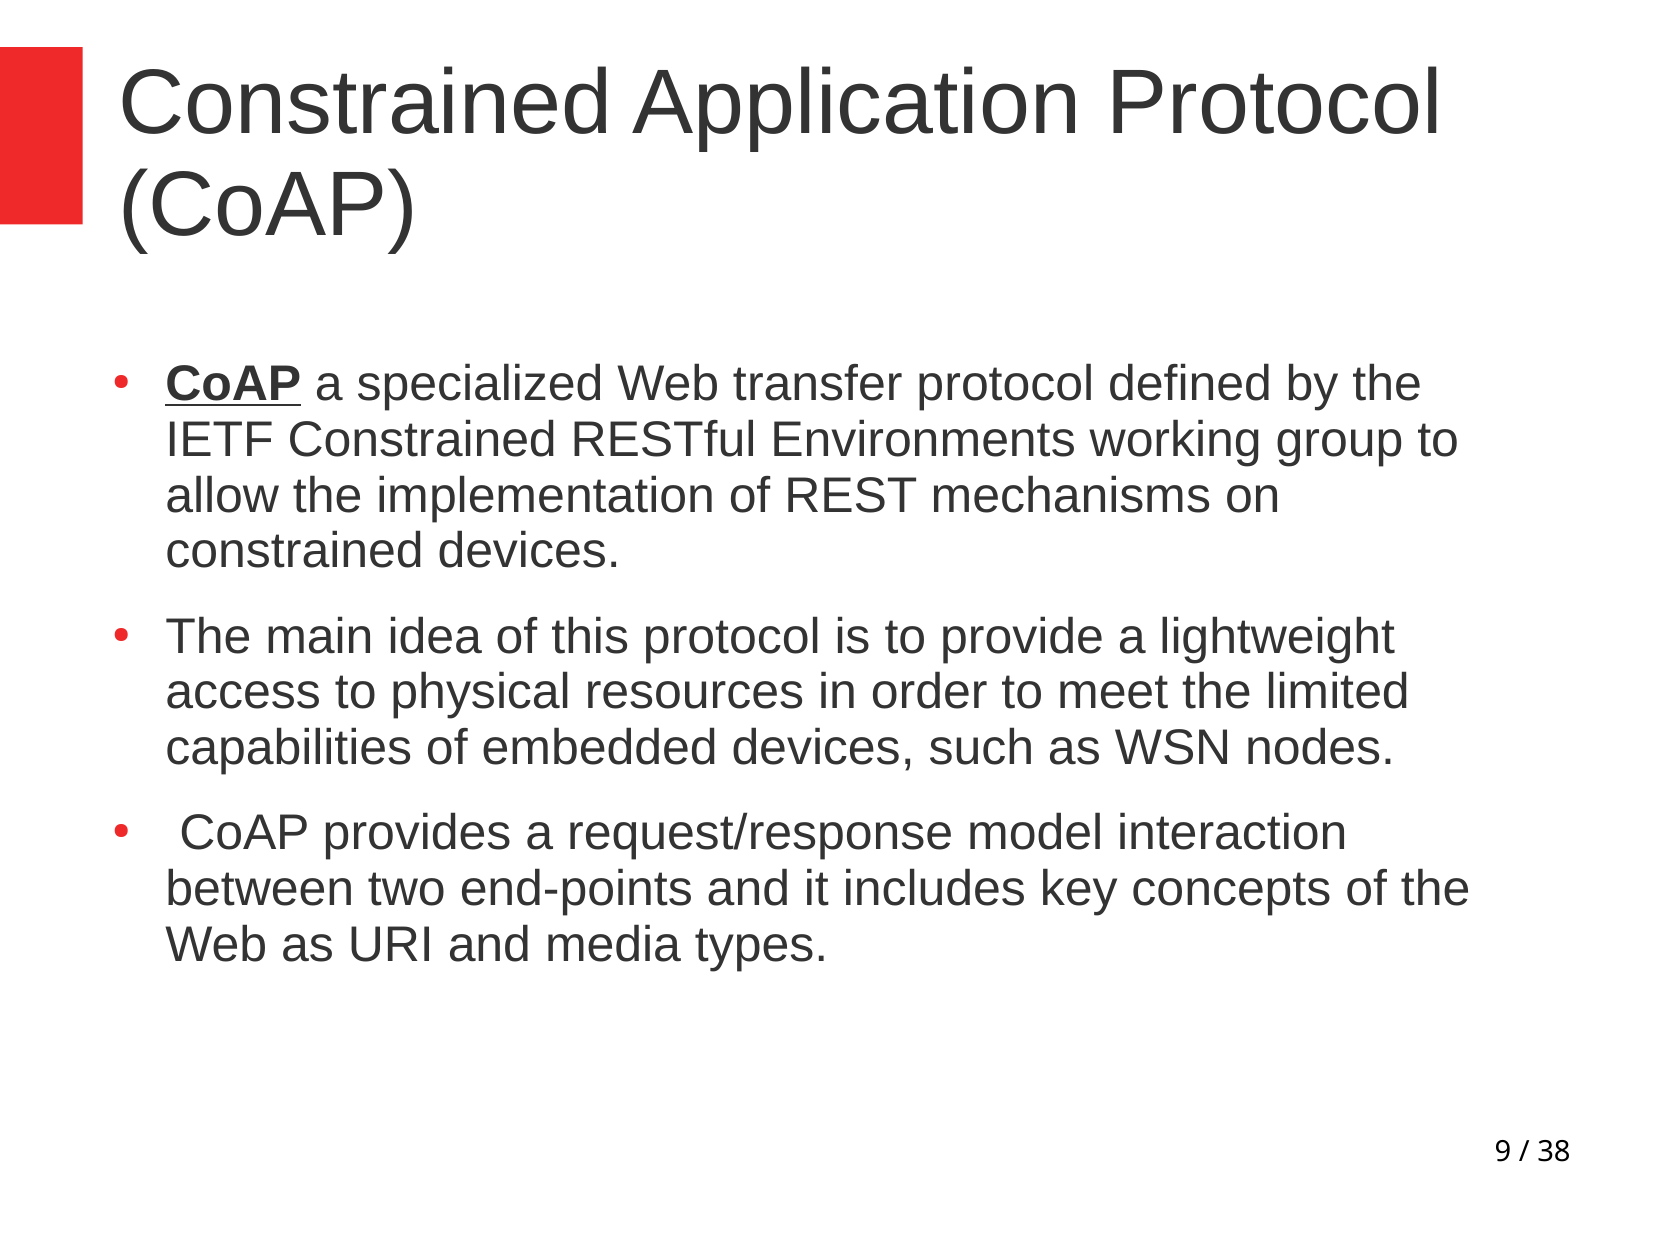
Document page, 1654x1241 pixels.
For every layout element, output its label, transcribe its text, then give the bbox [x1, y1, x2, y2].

title Constrained Application Protocol (CoAP) [118, 49, 1571, 257]
list CoAP a specialized Web transfer protocol defined by the IETF Constrained RESTful Environments working group to allow the implementation of REST mechanisms on constrained devices. The main idea of this protocol is to provide a lightweight access to physical resources in order to meet the limited capabilities of embedded devices, such as WSN nodes. CoAP provides a request/response model interaction between two end-points and it includes key concepts of the Web as URI and media types. [94, 355, 1512, 1075]
